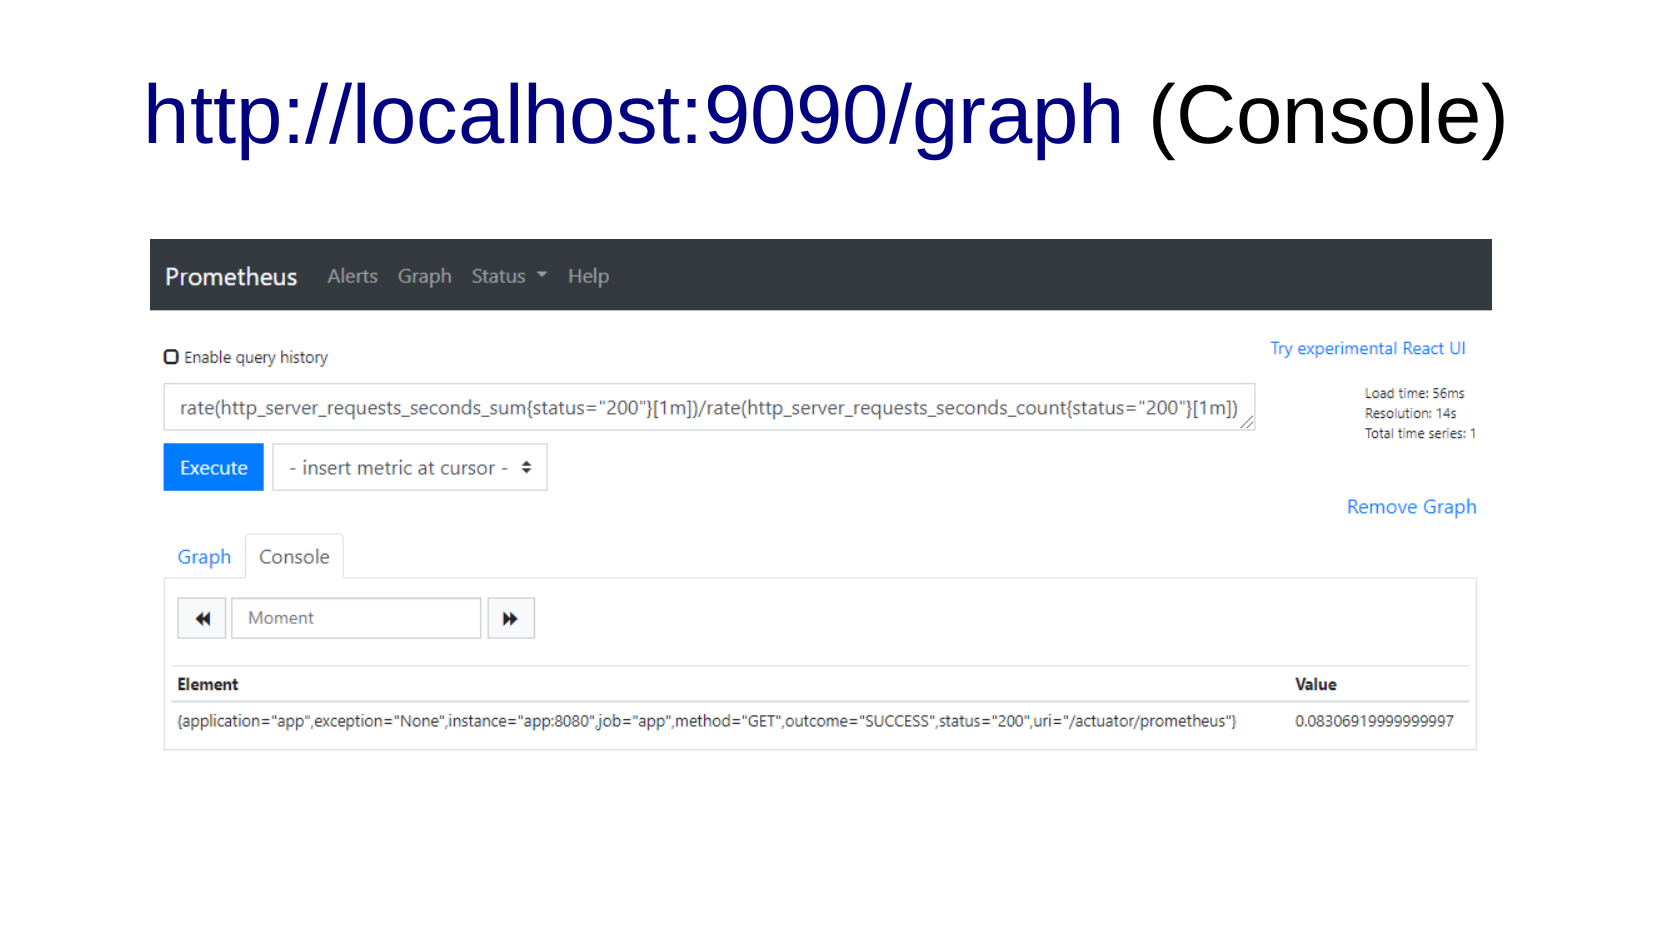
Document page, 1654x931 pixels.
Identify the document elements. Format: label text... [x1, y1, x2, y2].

title http://localhost:9090/graph (Console) [82, 37, 1571, 193]
picture [150, 239, 1492, 758]
